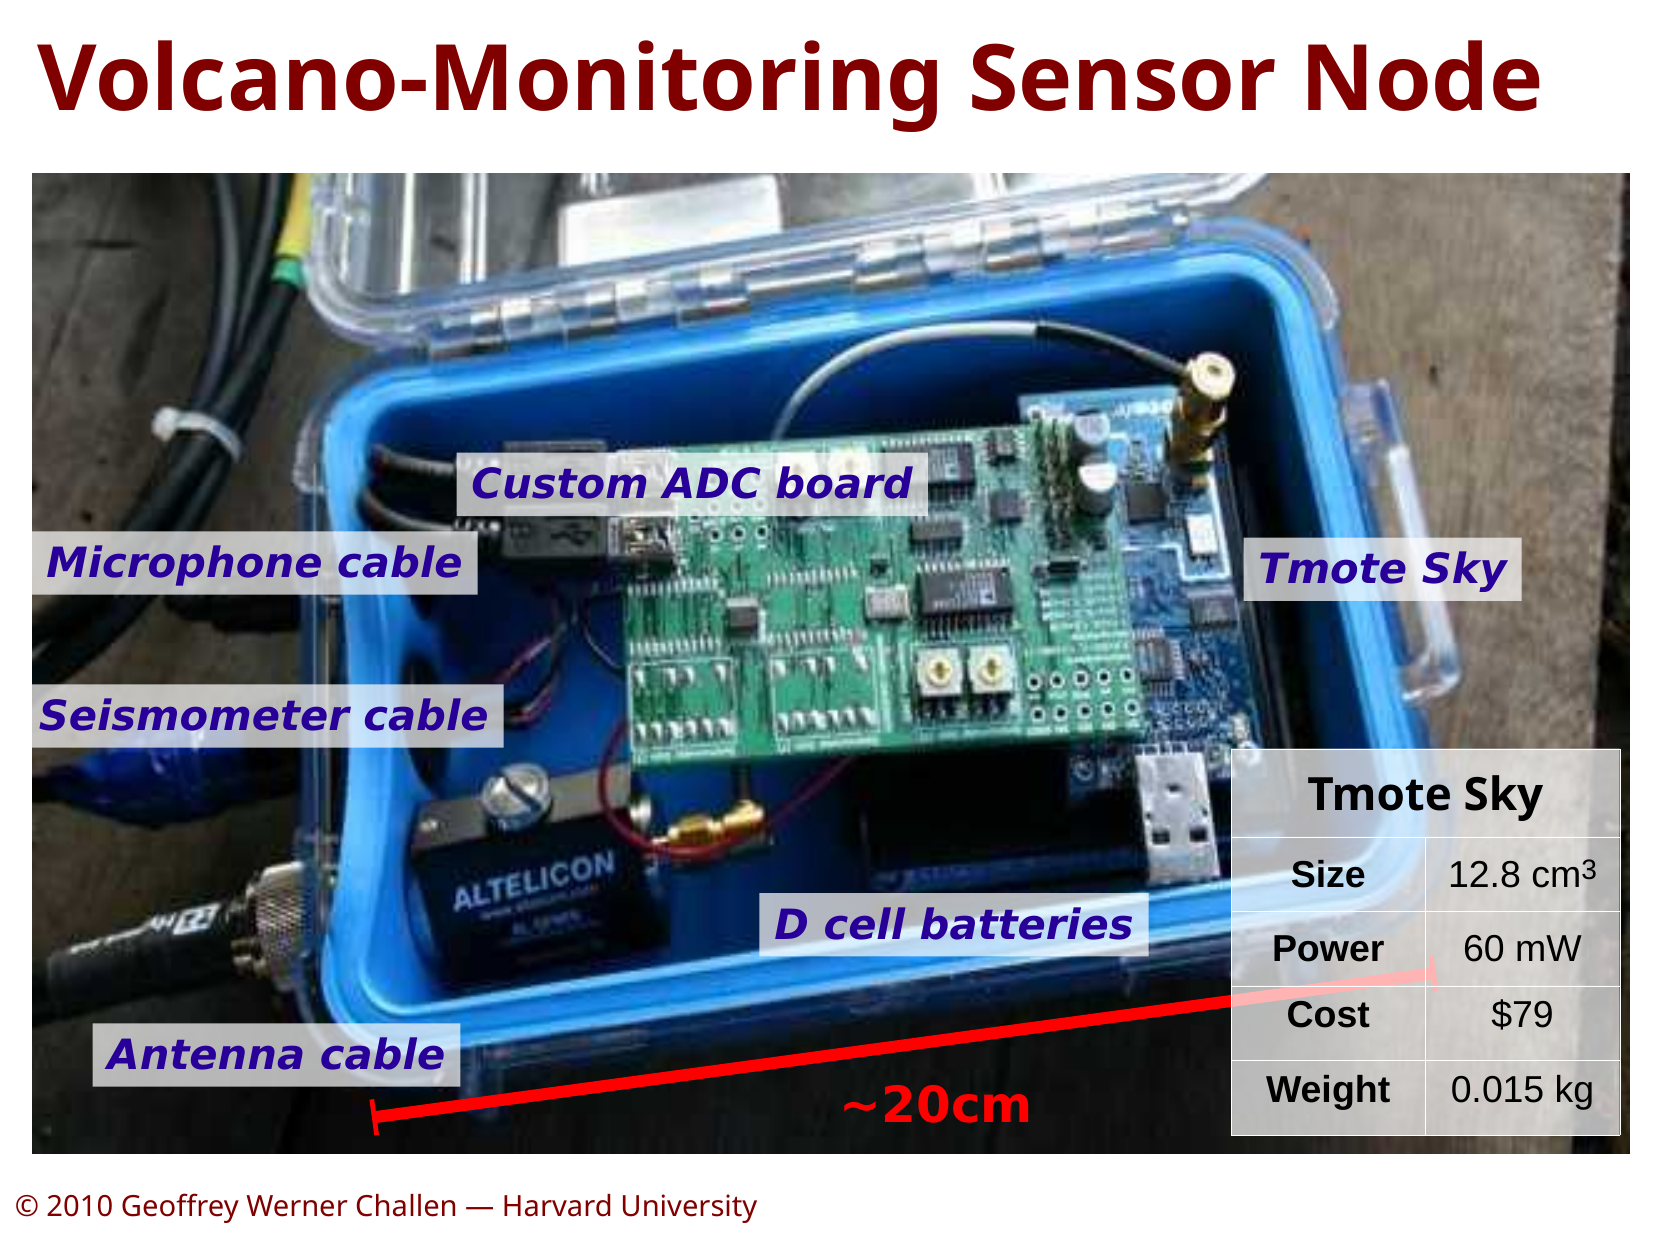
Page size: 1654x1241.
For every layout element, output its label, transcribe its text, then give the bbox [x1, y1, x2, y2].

table_cell Power [1232, 912, 1425, 986]
text_box ~20cm [800, 1069, 1073, 1143]
title Volcano-Monitoring Sensor Node [0, 0, 1654, 151]
table_cell Size [1232, 838, 1425, 911]
text_box D cell batteries [759, 893, 1149, 957]
table_cell Weight [1232, 1061, 1425, 1135]
picture [32, 173, 1630, 1154]
table_header Tmote Sky [1232, 750, 1620, 837]
table_cell 0.015 kg [1426, 1061, 1620, 1135]
table_cell $79 [1426, 987, 1620, 1060]
text_box Antenna cable [92, 1023, 461, 1087]
text_box Microphone cable [32, 531, 478, 595]
text_box Custom ADC board [457, 452, 928, 517]
table_cell Cost [1232, 987, 1425, 1060]
table_cell 60 mW [1426, 912, 1620, 986]
text_box Seismometer cable [24, 684, 504, 748]
text_box Tmote Sky [1243, 537, 1522, 601]
table_cell 12.8 cm3 [1426, 838, 1620, 911]
